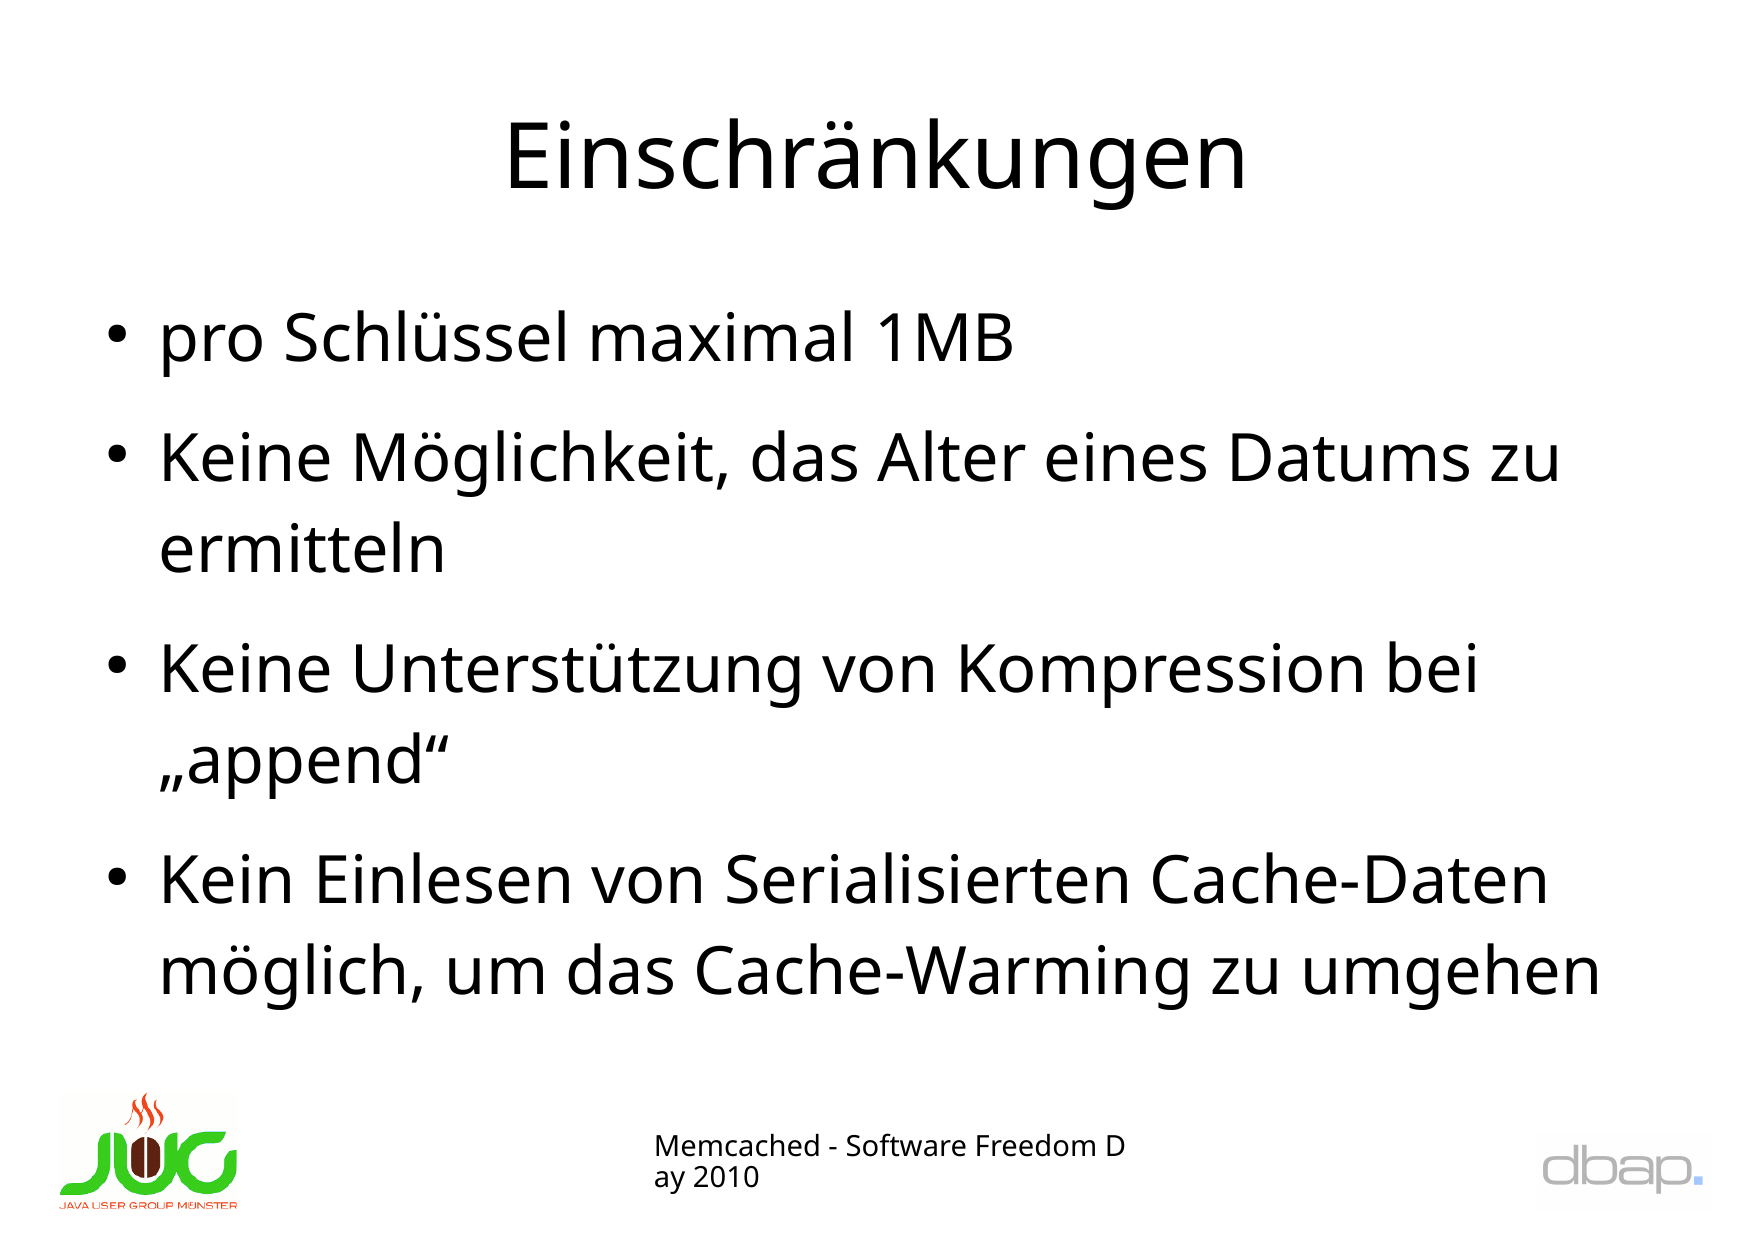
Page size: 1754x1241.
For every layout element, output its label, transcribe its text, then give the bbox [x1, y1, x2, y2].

title Einschränkungen [87, 49, 1667, 257]
picture [1535, 1133, 1713, 1211]
picture [59, 1092, 237, 1209]
list pro Schlüssel maximal 1MB Keine Möglichkeit, das Alter eines Datums zu ermitteln Keine Unterstützung von Kompression bei „append“ Kein Einlesen von Serialisierten Cache-Daten möglich, um das Cache-Warming zu umgehen [87, 290, 1667, 1109]
